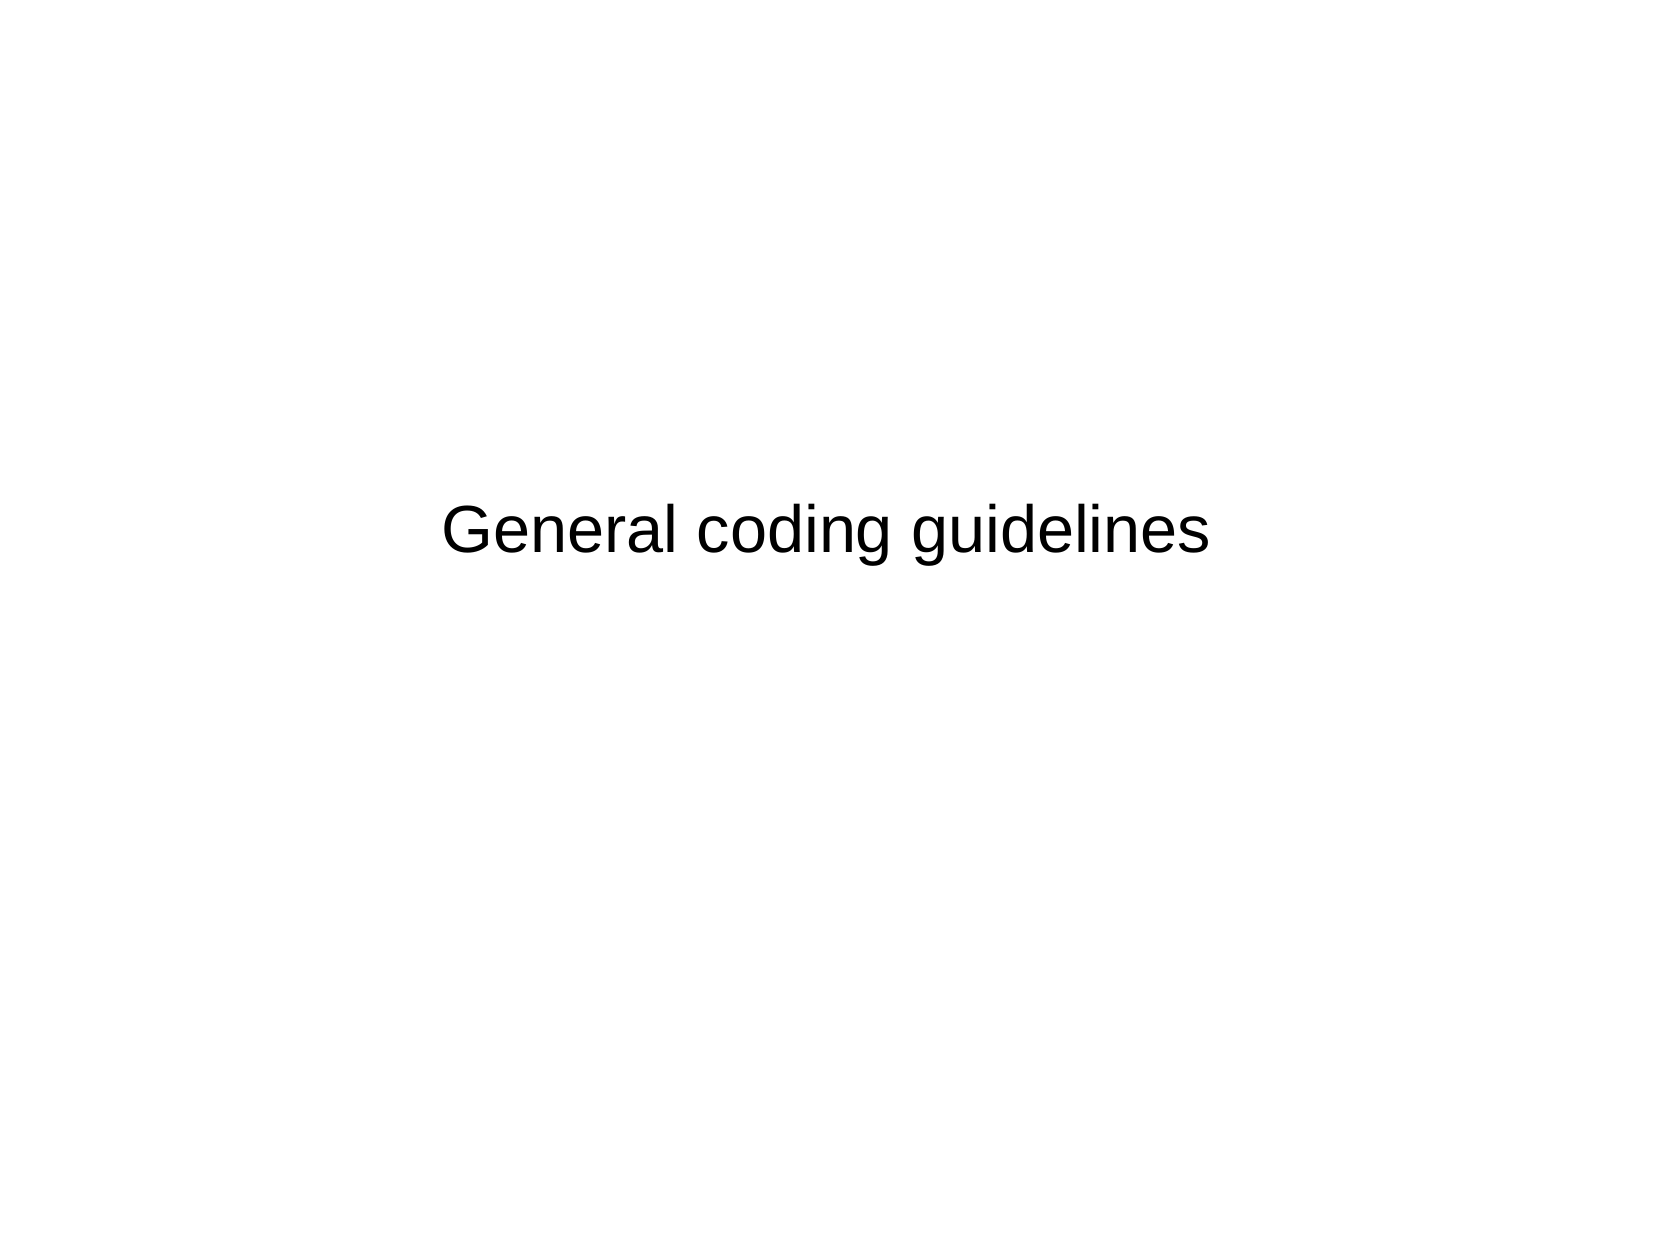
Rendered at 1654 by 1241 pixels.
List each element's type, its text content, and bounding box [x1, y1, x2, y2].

subtitle General coding guidelines [82, 49, 1571, 1010]
